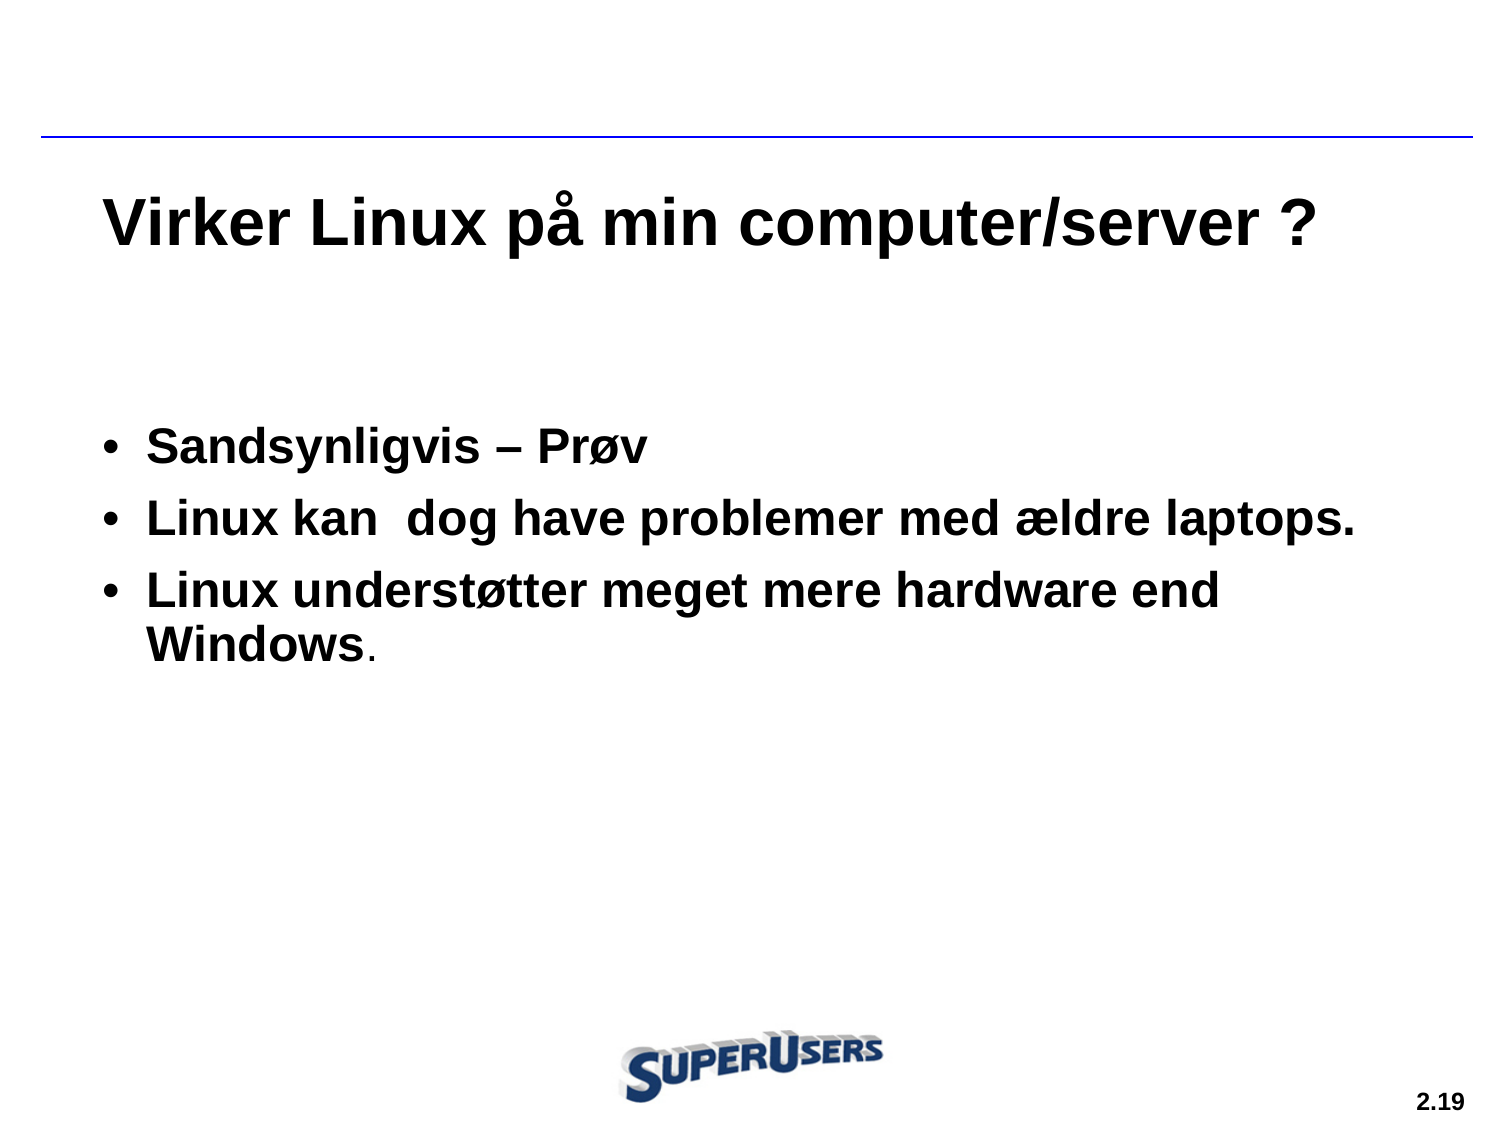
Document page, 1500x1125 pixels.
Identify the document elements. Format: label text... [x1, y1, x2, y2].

picture [592, 1015, 908, 1123]
list Virker Linux på min computer/server ? Sandsynligvis – Prøv Linux kan dog have problemer med ældre laptops. Linux understøtter meget mere hardware end Windows. [88, 180, 1398, 972]
